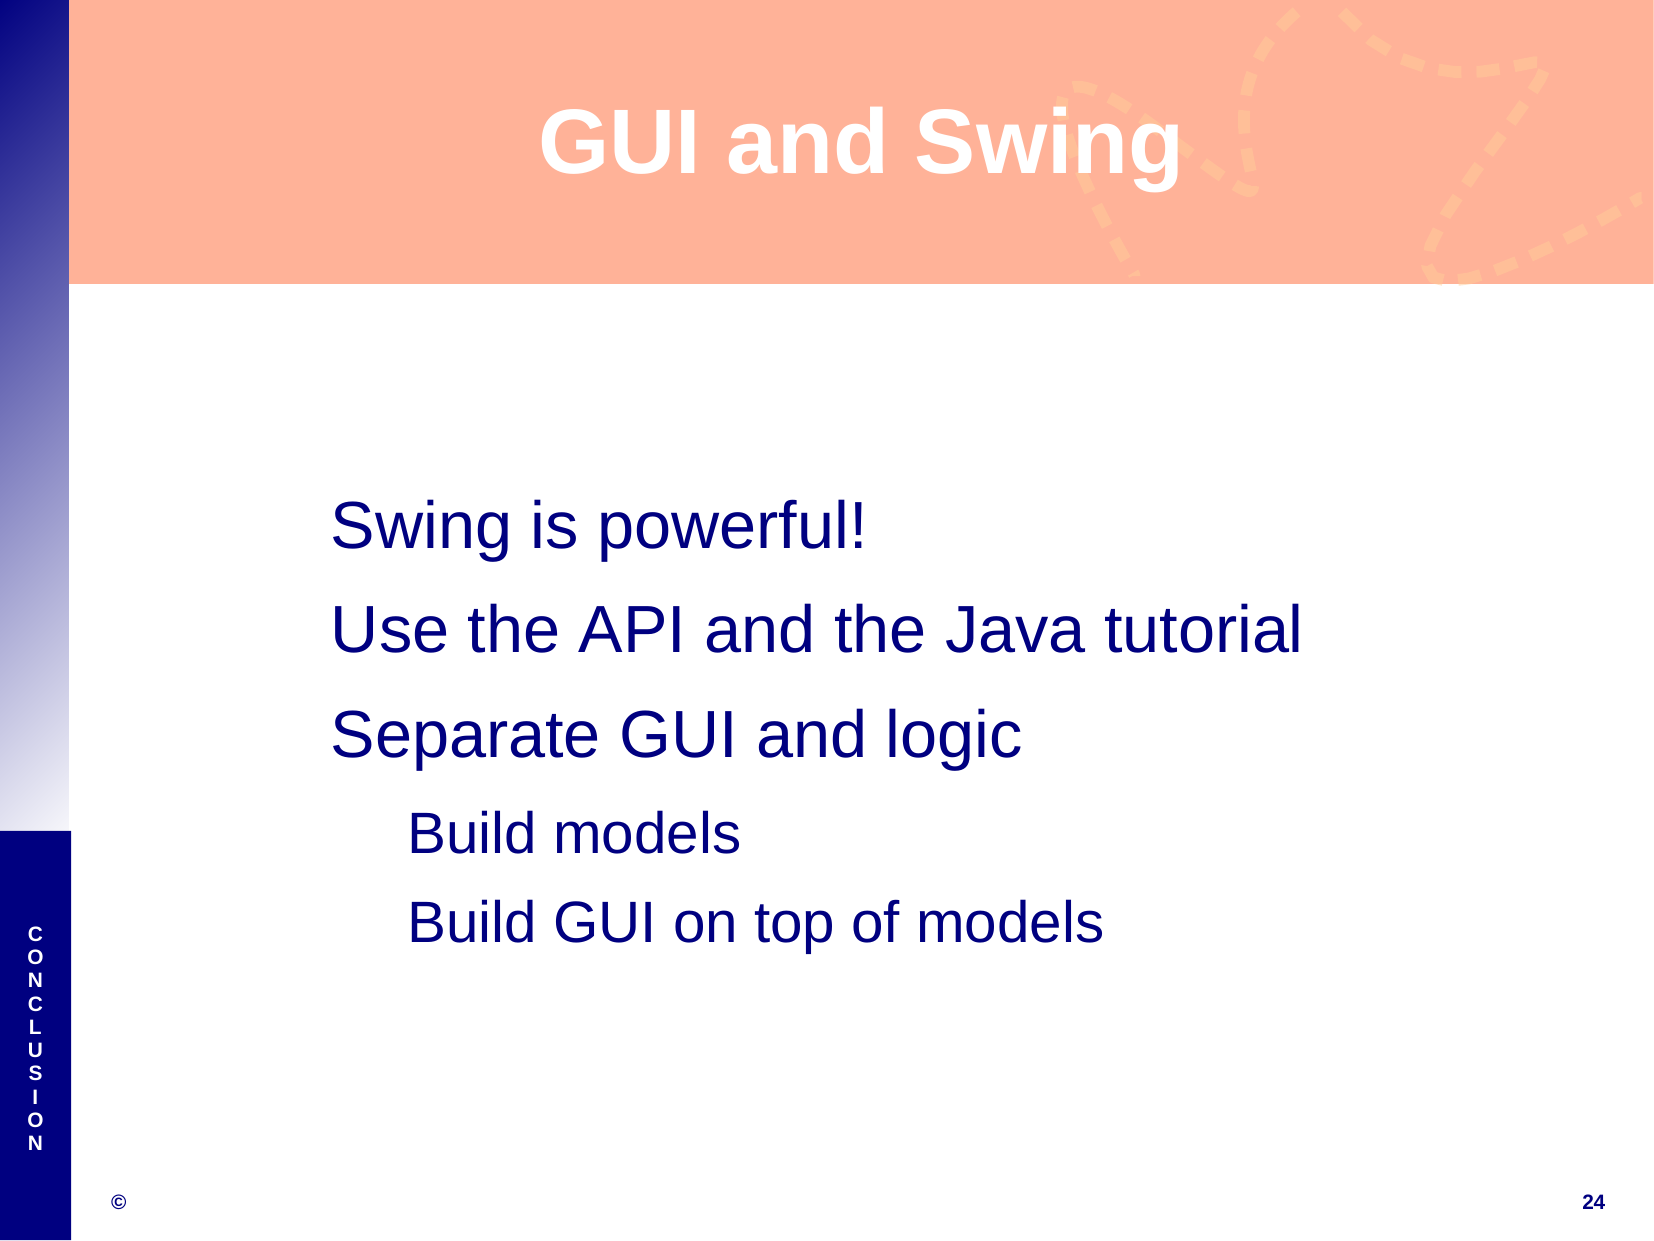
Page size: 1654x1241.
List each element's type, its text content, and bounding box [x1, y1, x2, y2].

list Swing is powerful! Use the API and the Java tutorial Separate GUI and logic Build models Build GUI on top of models [338, 488, 1387, 955]
title GUI and Swing [70, 37, 1654, 246]
text_box C O N C L U S I O N [0, 830, 71, 1241]
